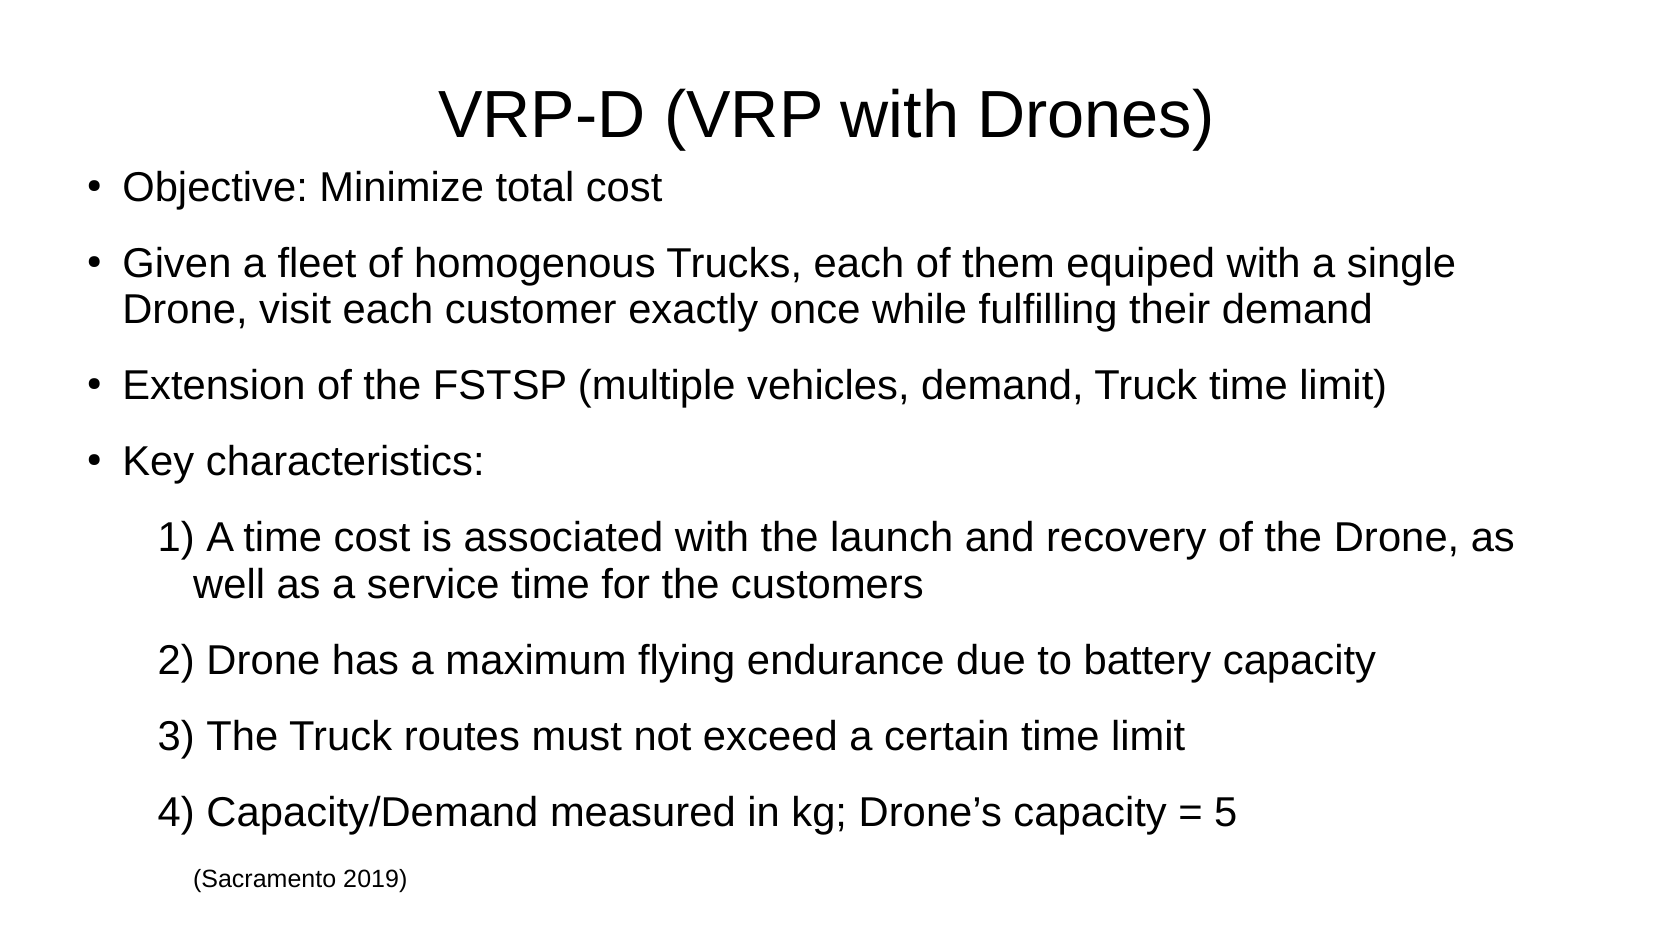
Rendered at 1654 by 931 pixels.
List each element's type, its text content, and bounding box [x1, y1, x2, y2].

title VRP-D (VRP with Drones) [82, 37, 1571, 193]
subtitle Objective: Minimize total cost Given a fleet of homogenous Trucks, each of them equiped with a single Drone, visit each customer exactly once while fulfilling their demand Extension of the FSTSP (multiple vehicles, demand, Truck time limit) Key characteristics: A time cost is associated with the launch and recovery of the Drone, as well as a service time for the customers Drone has a maximum flying endurance due to battery capacity The Truck routes must not exceed a certain time limit Capacity/Demand measured in kg; Drone’s capacity = 5 (Sacramento 2019) [86, 163, 1576, 931]
